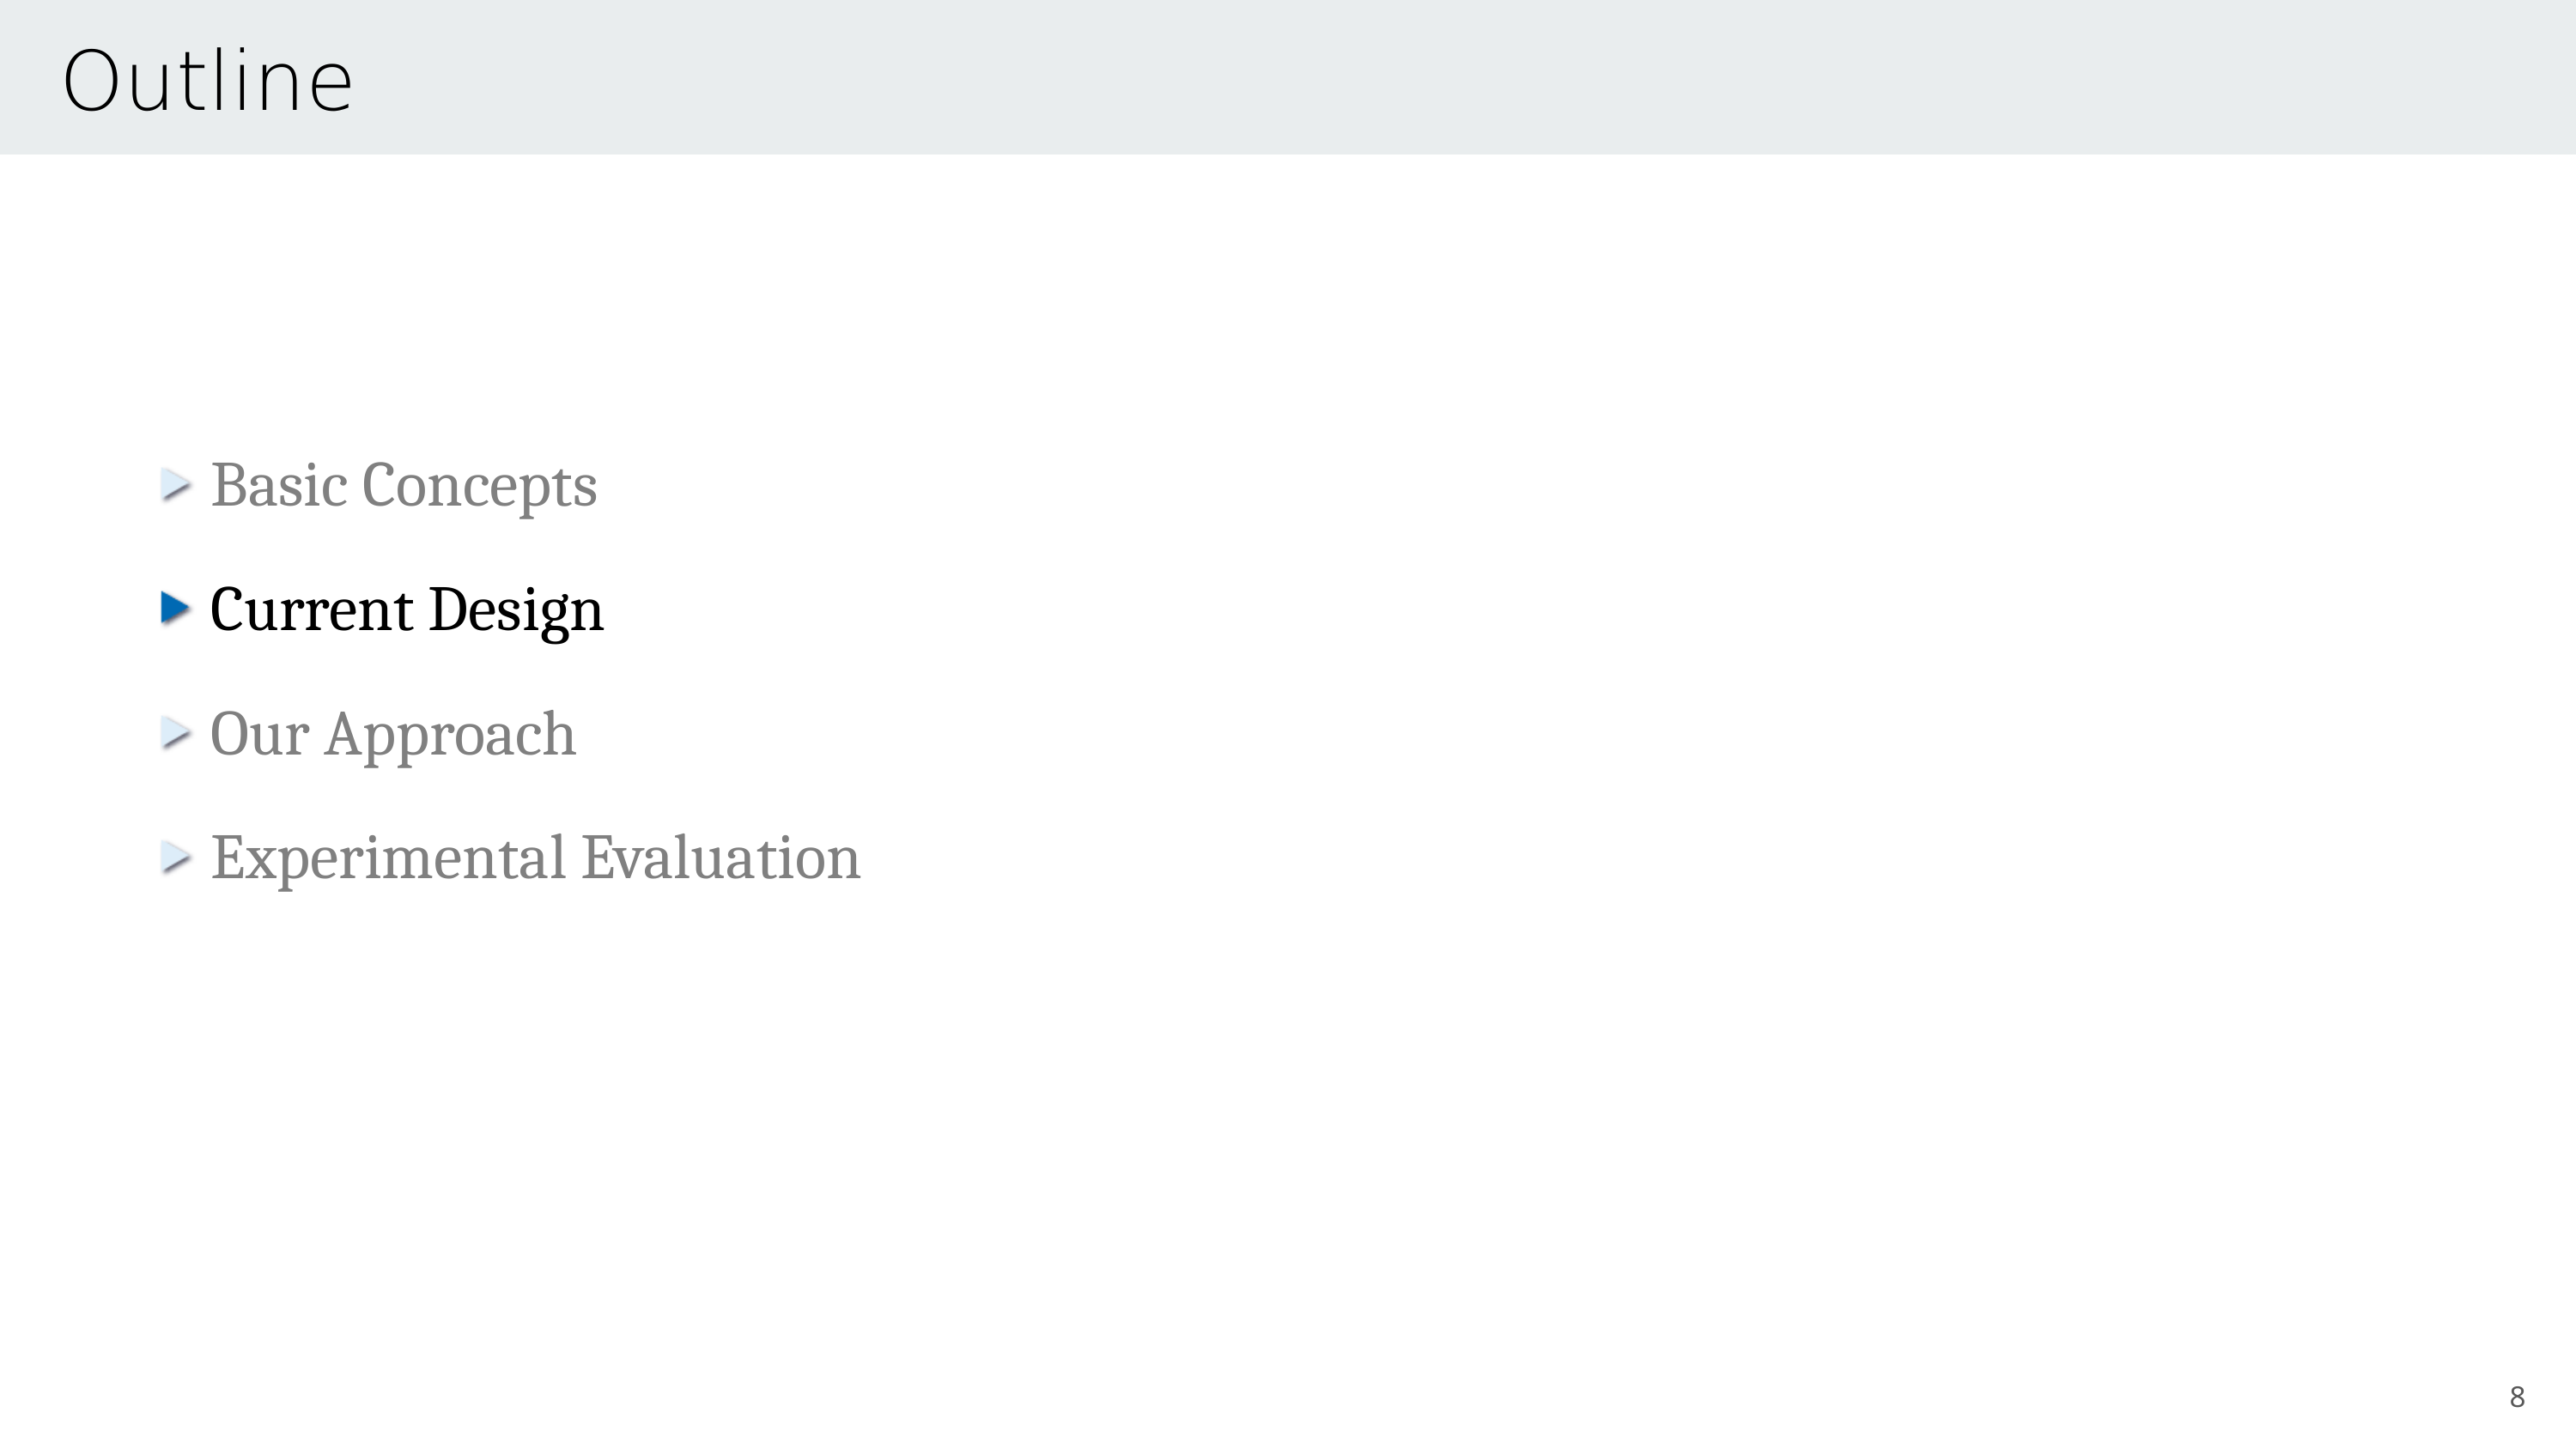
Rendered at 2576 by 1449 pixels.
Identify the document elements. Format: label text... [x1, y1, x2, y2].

list Basic Concepts Current Design Our Approach Experimental Evaluation [144, 448, 1421, 1160]
title Outline [59, 6, 2226, 158]
